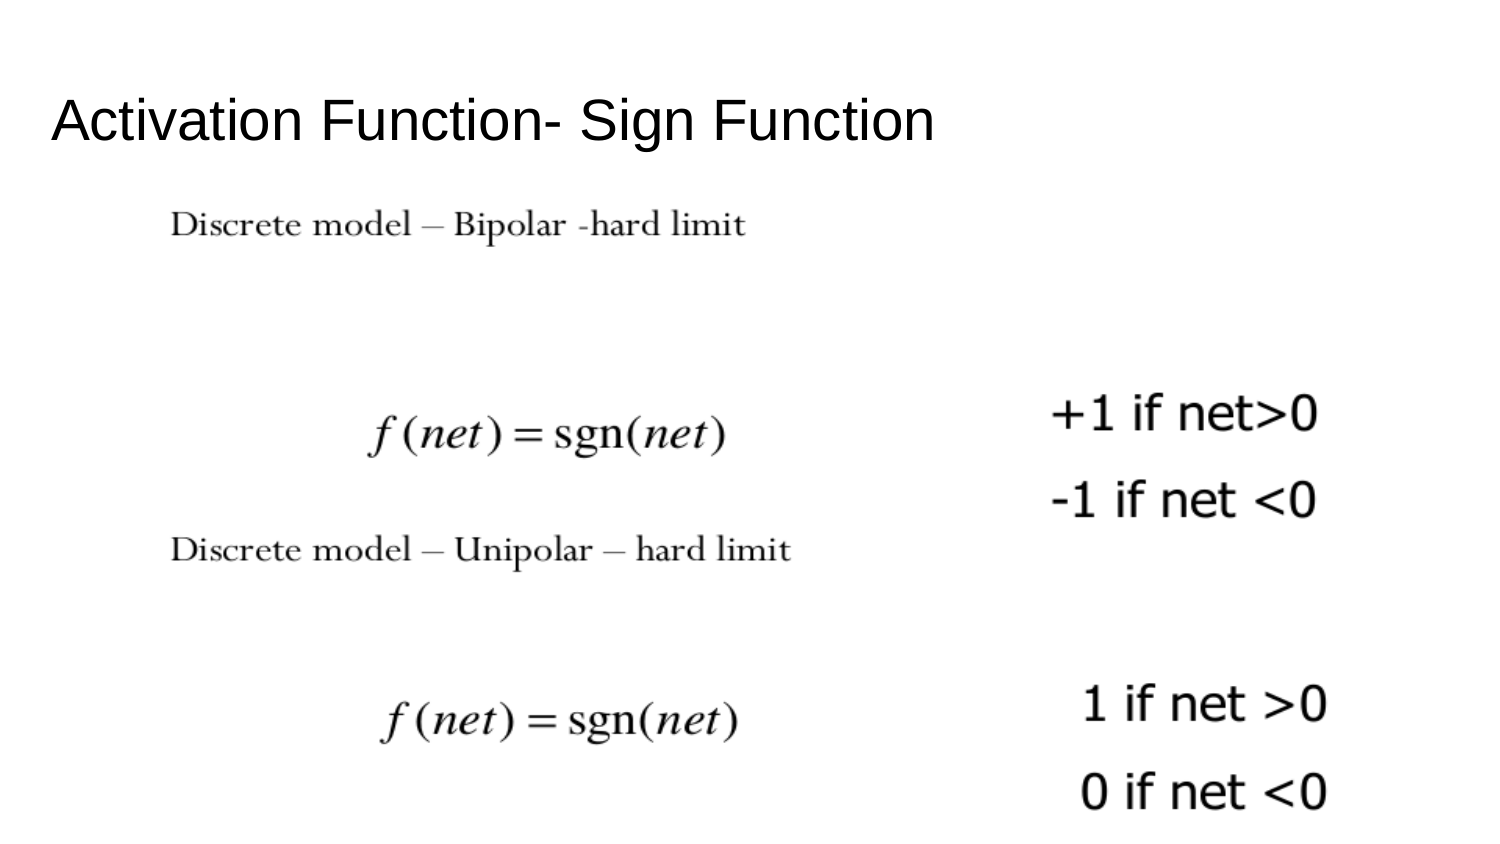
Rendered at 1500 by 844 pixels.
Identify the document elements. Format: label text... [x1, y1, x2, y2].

picture [147, 166, 1365, 844]
title Activation Function- Sign Function [51, 72, 1449, 167]
